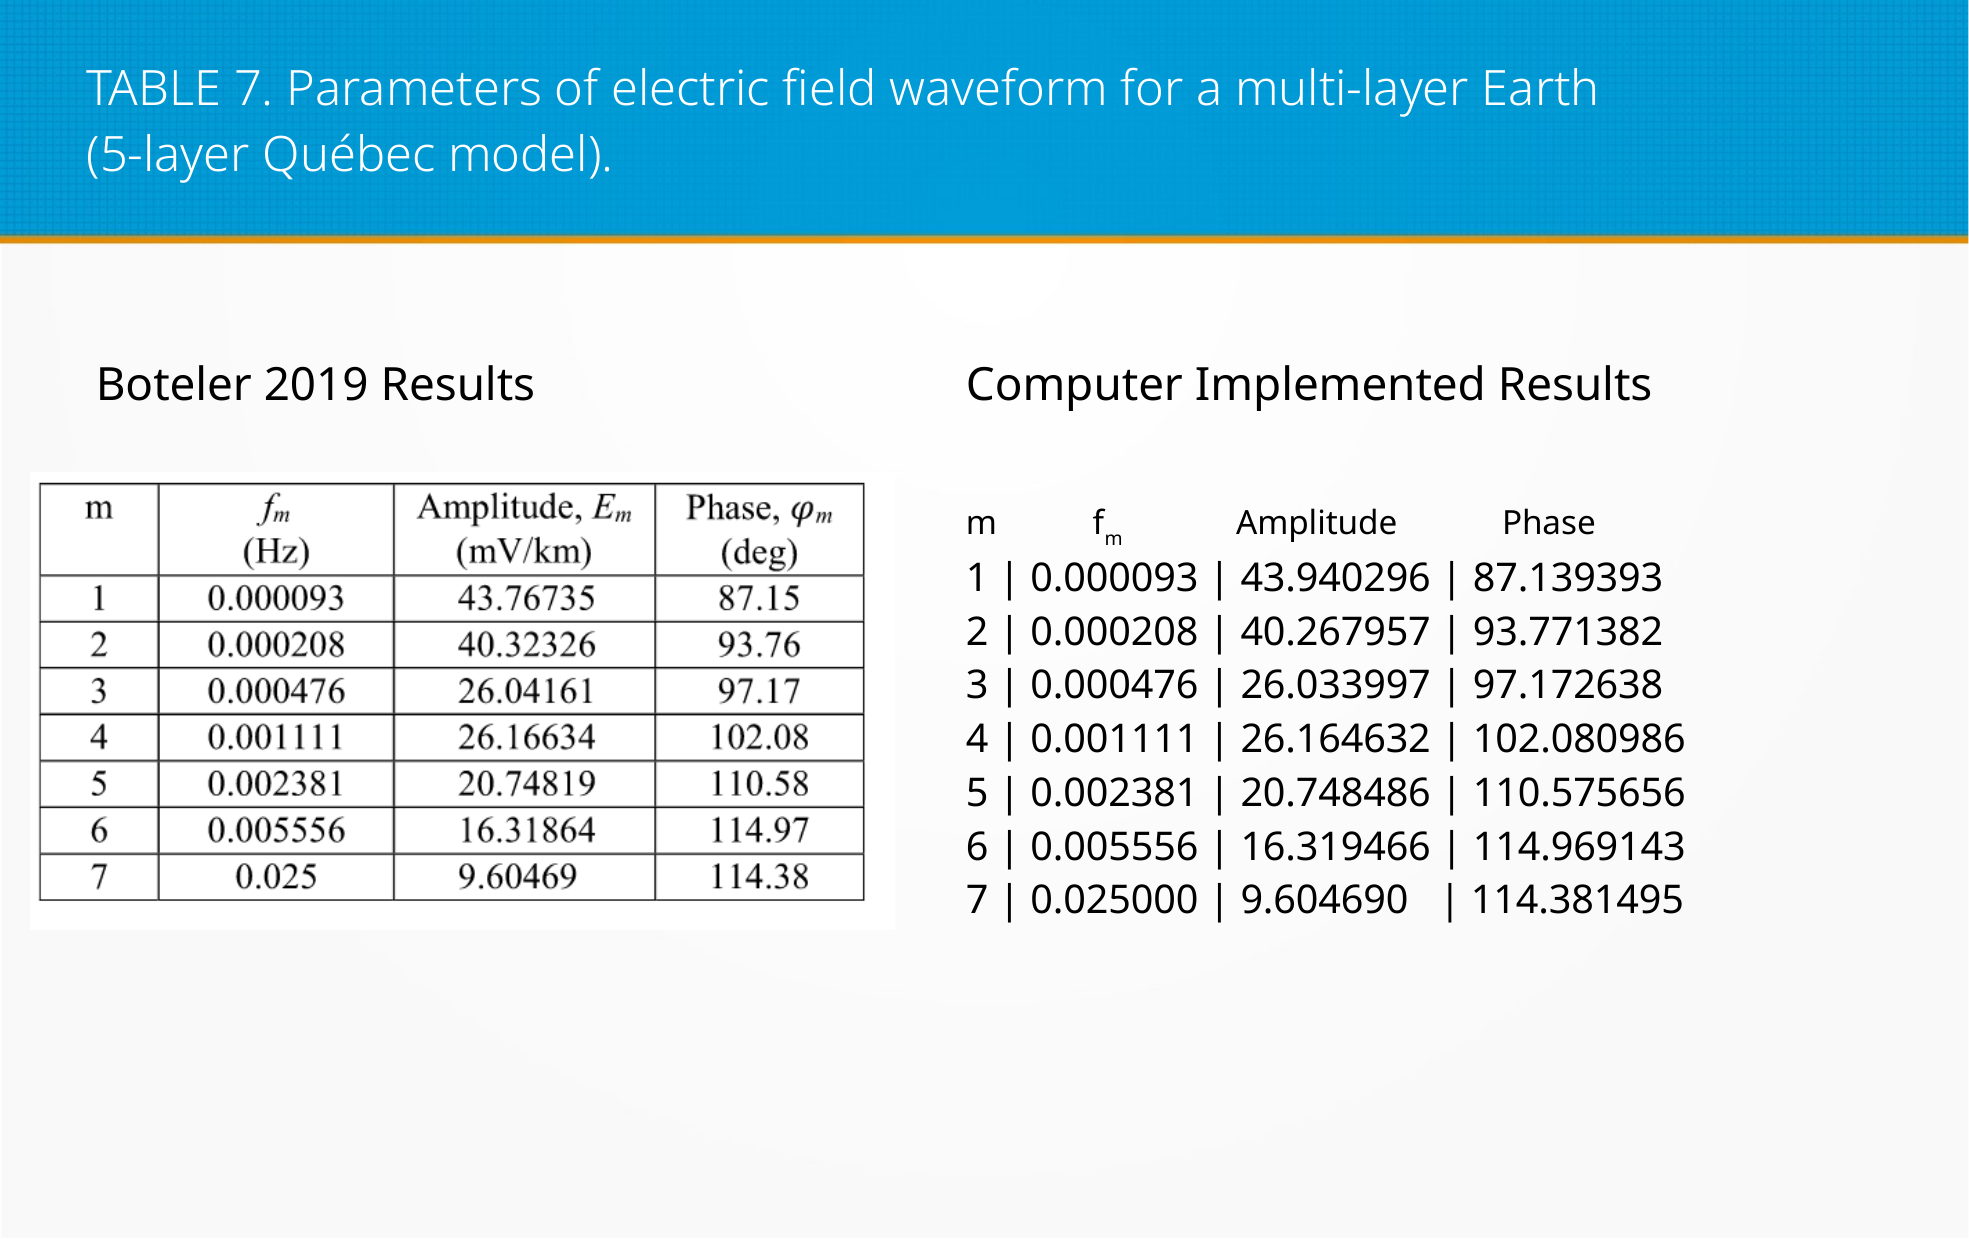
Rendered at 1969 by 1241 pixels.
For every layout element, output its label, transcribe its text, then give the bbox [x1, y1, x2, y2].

picture [0, 233, 1969, 1241]
text_box Boteler 2019 Results [90, 349, 901, 416]
text_box 1 | 0.000093 | 43.940296 | 87.139393 2 | 0.000208 | 40.267957 | 93.771382 3 | 0.000476 | 26.033997 | 97.172638 4 | 0.001111 | 26.164632 | 102.080986 5 | 0.002381 | 20.748486 | 110.575656 6 | 0.005556 | 16.319466 | 114.969143 7 | 0.025000 | 9.604690 | 114.381495 [960, 340, 1846, 1081]
title TABLE 7. Parameters of electric field waveform for a multi-layer Earth (5-layer Québec model). [86, 0, 1858, 186]
text_box Computer Implemented Results [960, 349, 1771, 416]
text_box m fm Amplitude Phase [960, 495, 1726, 554]
